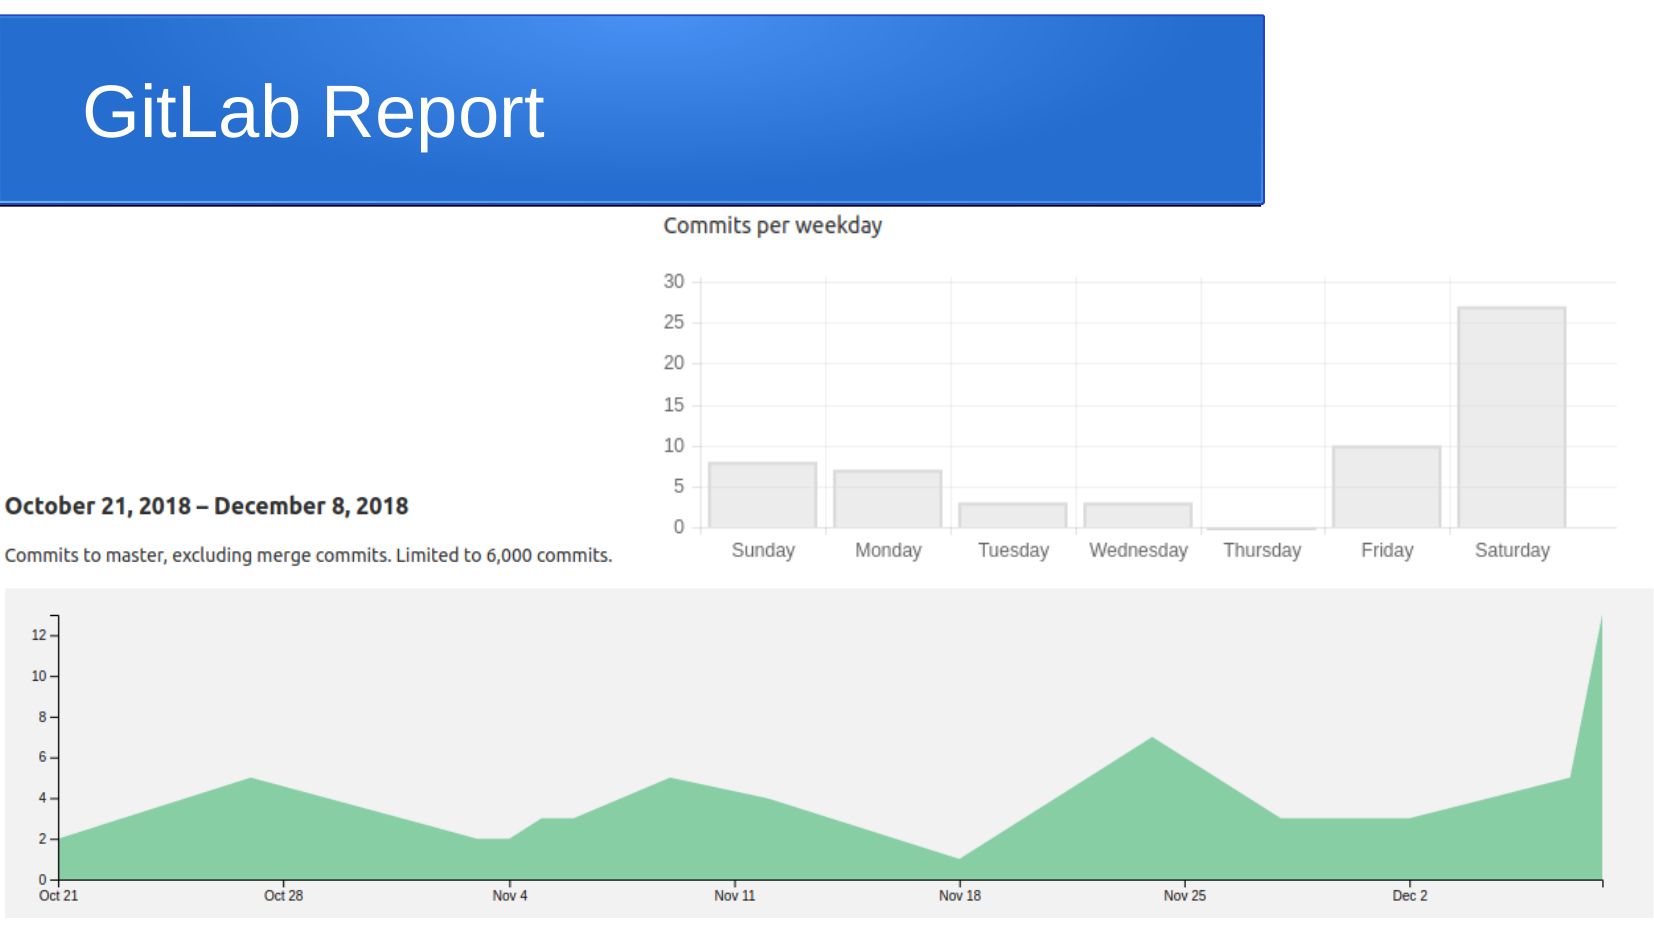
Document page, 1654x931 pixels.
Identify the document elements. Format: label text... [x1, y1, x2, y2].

title GitLab Report [82, 35, 1235, 189]
picture [0, 210, 1654, 918]
